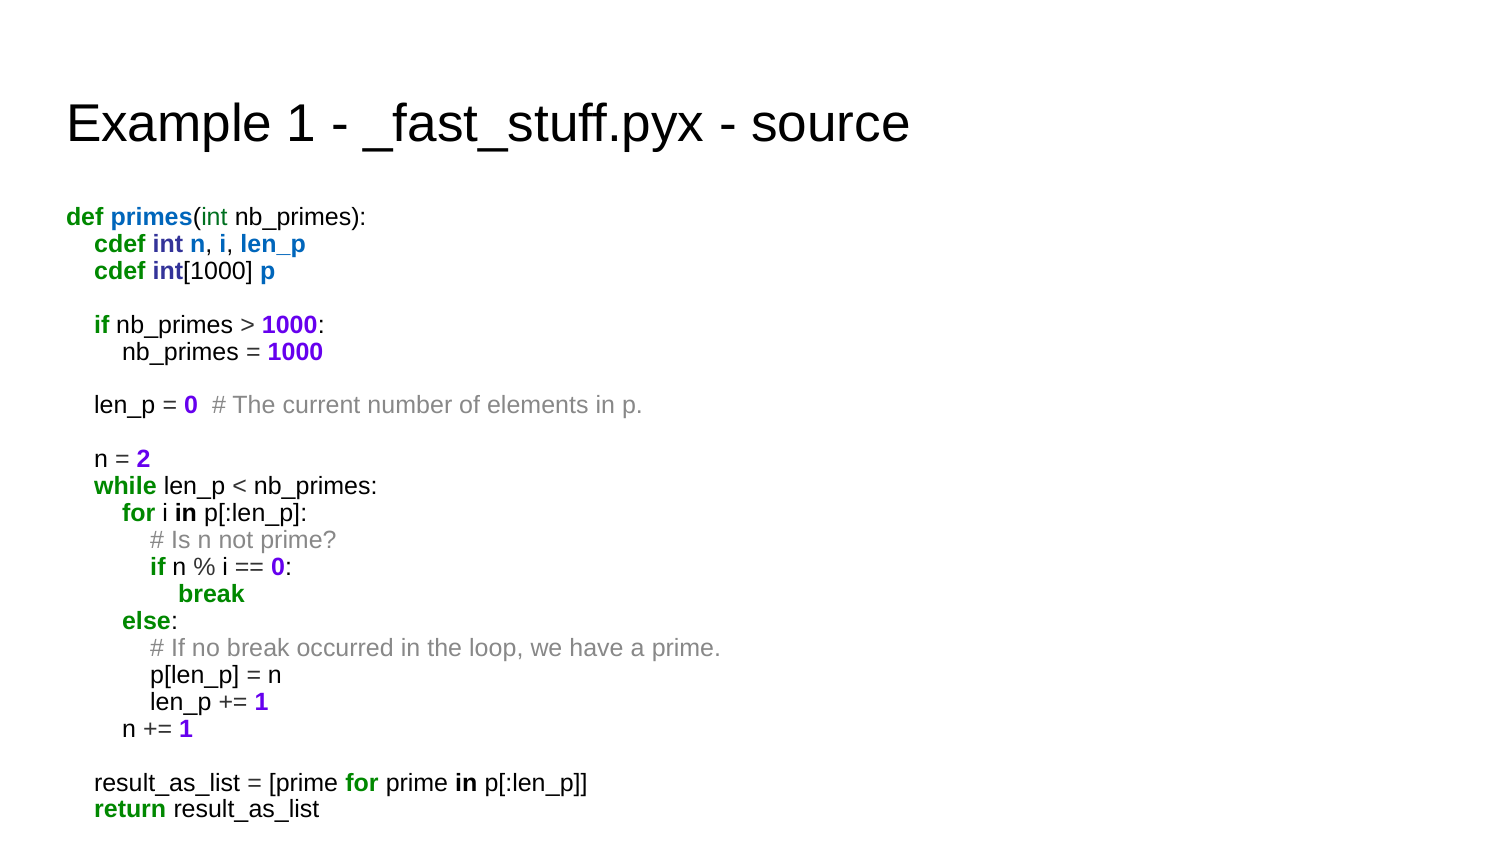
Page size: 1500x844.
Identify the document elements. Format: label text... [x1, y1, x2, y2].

title Example 1 - _fast_stuff.pyx - source [51, 72, 1449, 167]
list def primes(int nb_primes): cdef int n, i, len_p cdef int[1000] p if nb_primes > 1000: nb_primes = 1000 len_p = 0 # The current number of elements in p. n = 2 while len_p < nb_primes: for i in p[:len_p]: # Is n not prime? if n % i == 0: break else: # If no break occurred in the loop, we have a prime. p[len_p] = n len_p += 1 n += 1 result_as_list = [prime for prime in p[:len_p]] return result_as_list [51, 189, 1449, 835]
